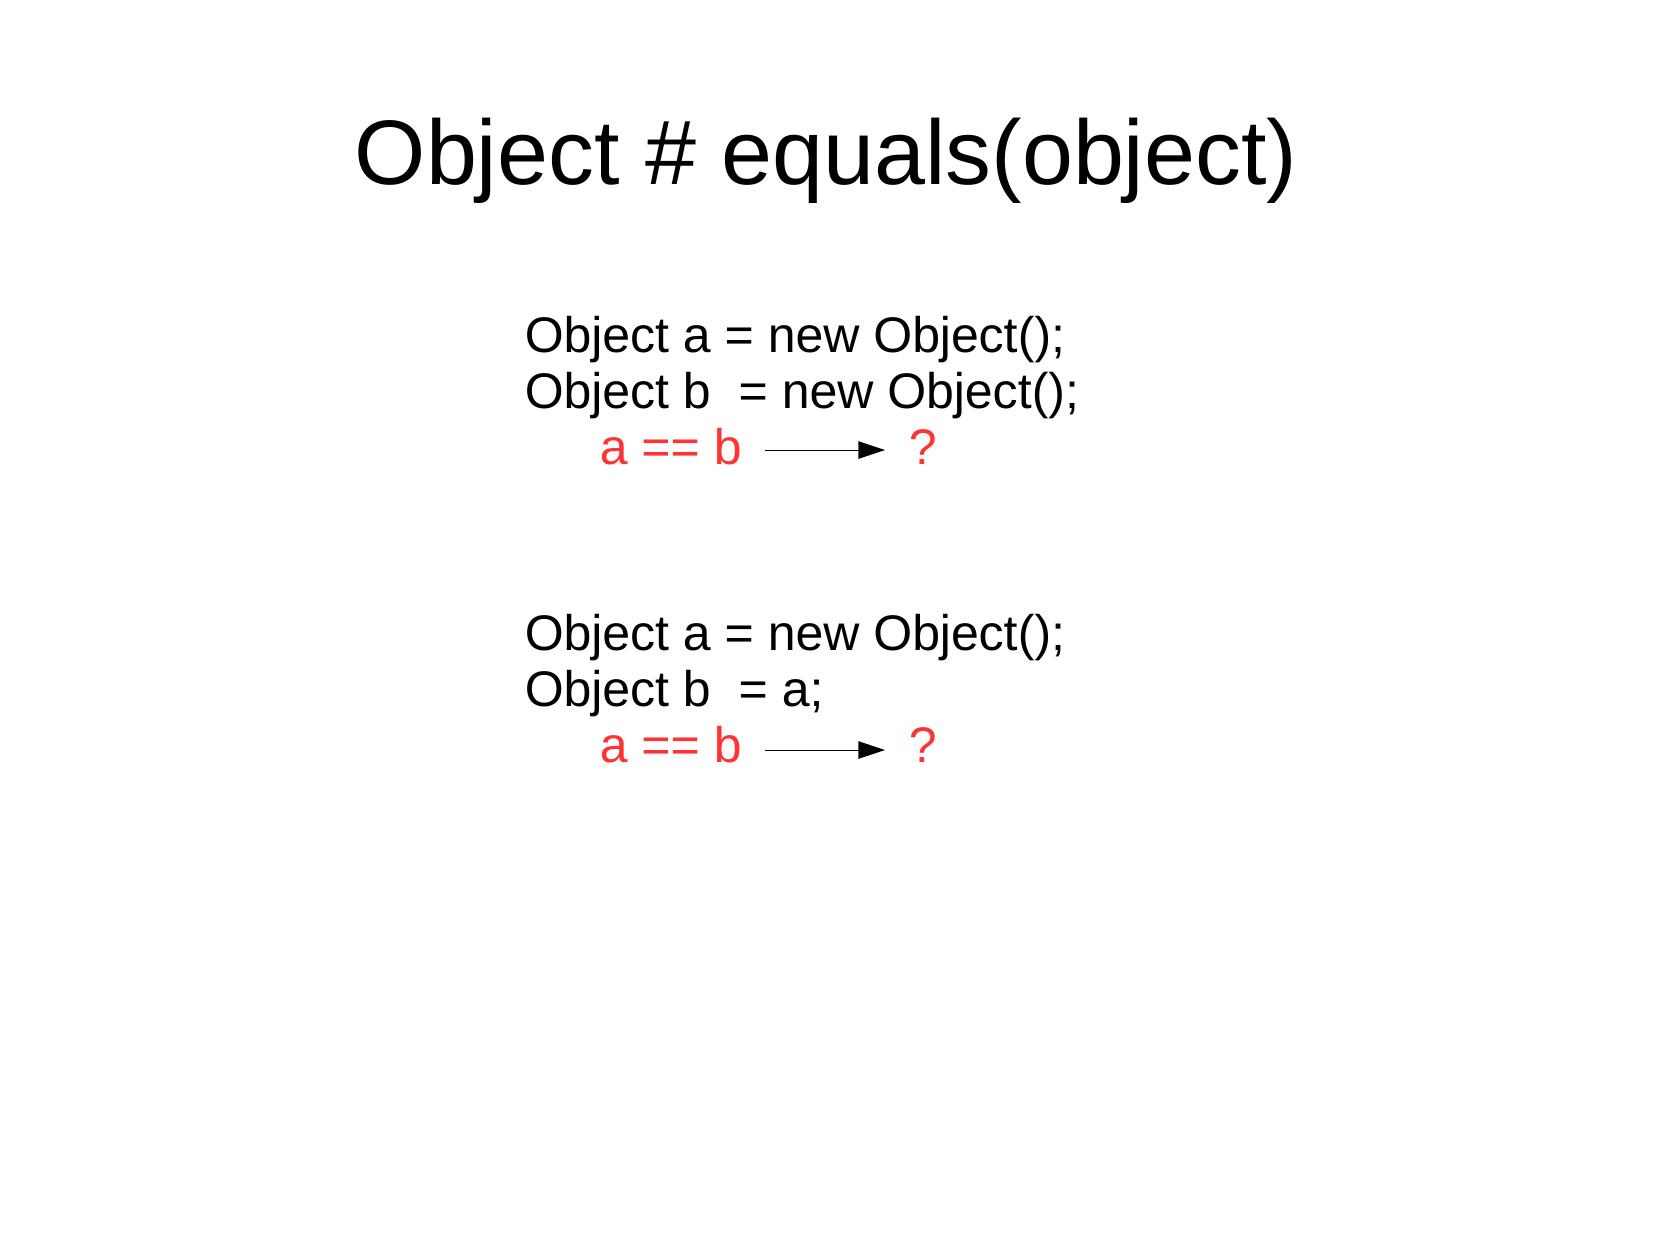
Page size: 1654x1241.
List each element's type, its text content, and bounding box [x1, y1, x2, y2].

text_box Object a = new Object(); Object b = new Object(); a == b ? [510, 300, 1096, 483]
text_box Object a = new Object(); Object b = a; a == b ? [510, 597, 1096, 781]
title Object # equals(object) [82, 49, 1571, 257]
